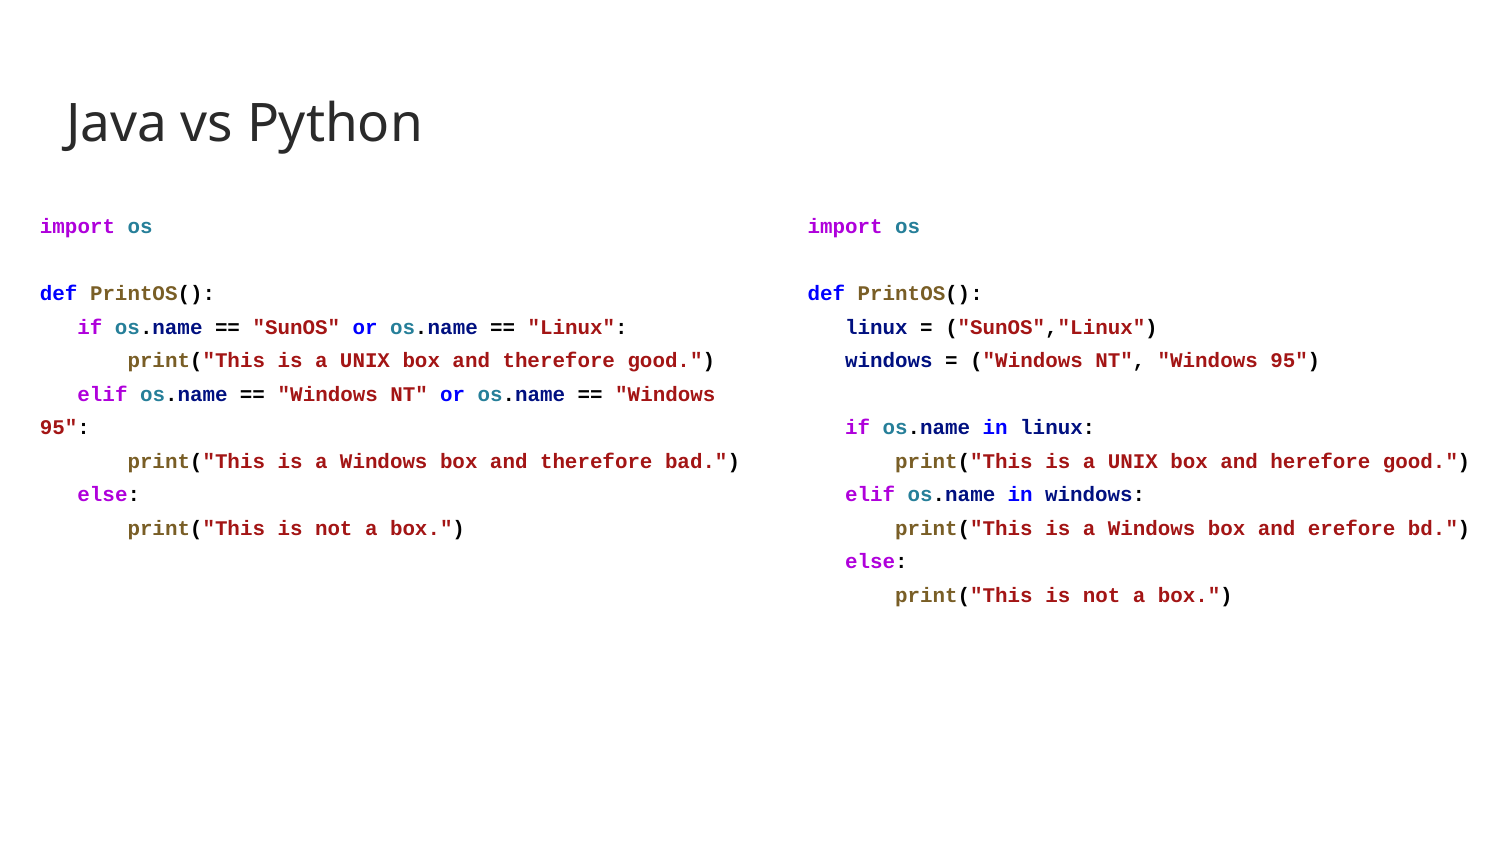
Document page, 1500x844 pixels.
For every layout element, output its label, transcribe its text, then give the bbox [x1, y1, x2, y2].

list import os def PrintOS(): if os.name == "SunOS" or os.name == "Linux": print("This is a UNIX box and therefore good.") elif os.name == "Windows NT" or os.name == "Windows 95": print("This is a Windows box and therefore bad.") else: print("This is not a box.") [25, 189, 792, 750]
title Java vs Python [51, 72, 1449, 167]
list import os def PrintOS(): linux = ("SunOS","Linux") windows = ("Windows NT", "Windows 95") if os.name in linux: print("This is a UNIX box and herefore good.") elif os.name in windows: print("This is a Windows box and erefore bd.") else: print("This is not a box.") [792, 189, 1490, 750]
